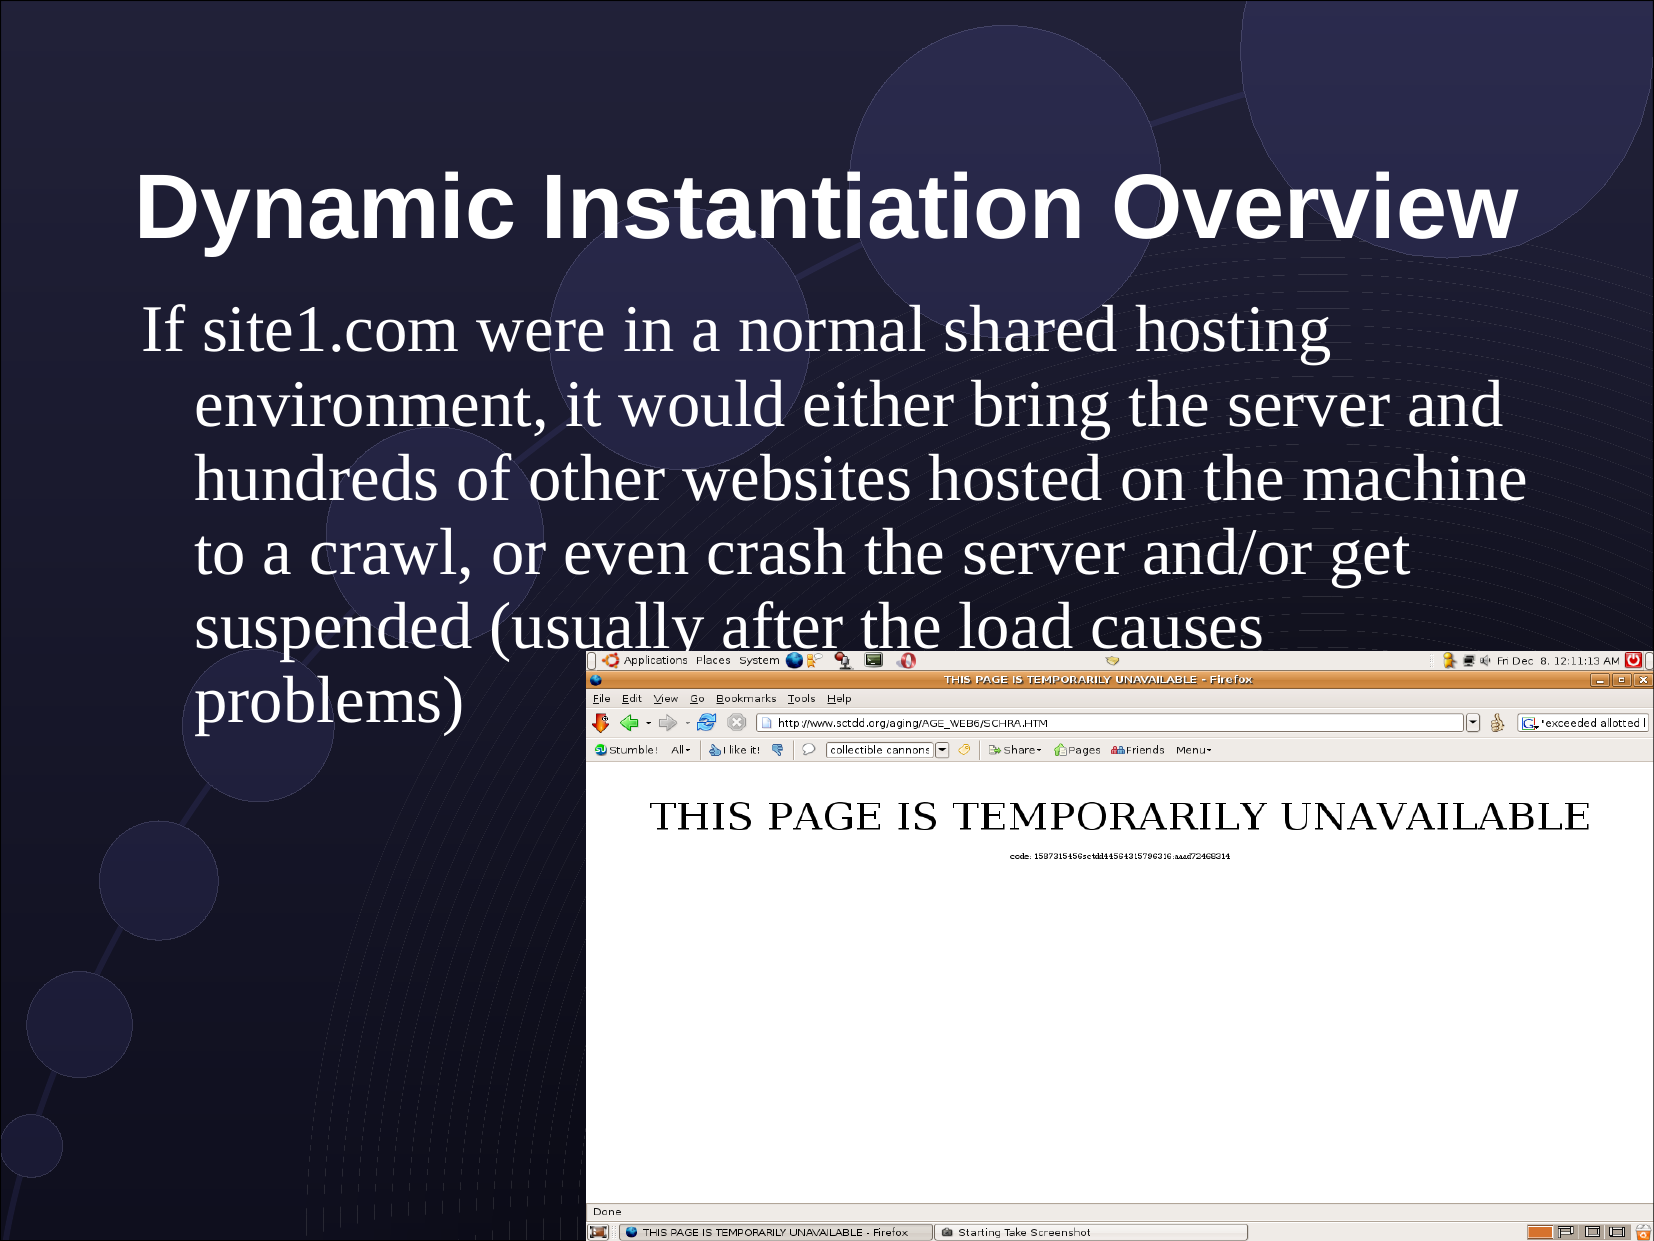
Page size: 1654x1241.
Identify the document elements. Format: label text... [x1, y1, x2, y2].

picture [586, 651, 1654, 1241]
list If site1.com were in a normal shared hosting environment, it would either bring the server and hundreds of other websites hosted on the machine to a crawl, or even crash the server and/or get suspended (usually after the load causes problems) [123, 292, 1536, 1074]
title Dynamic Instantiation Overview [121, 102, 1534, 311]
